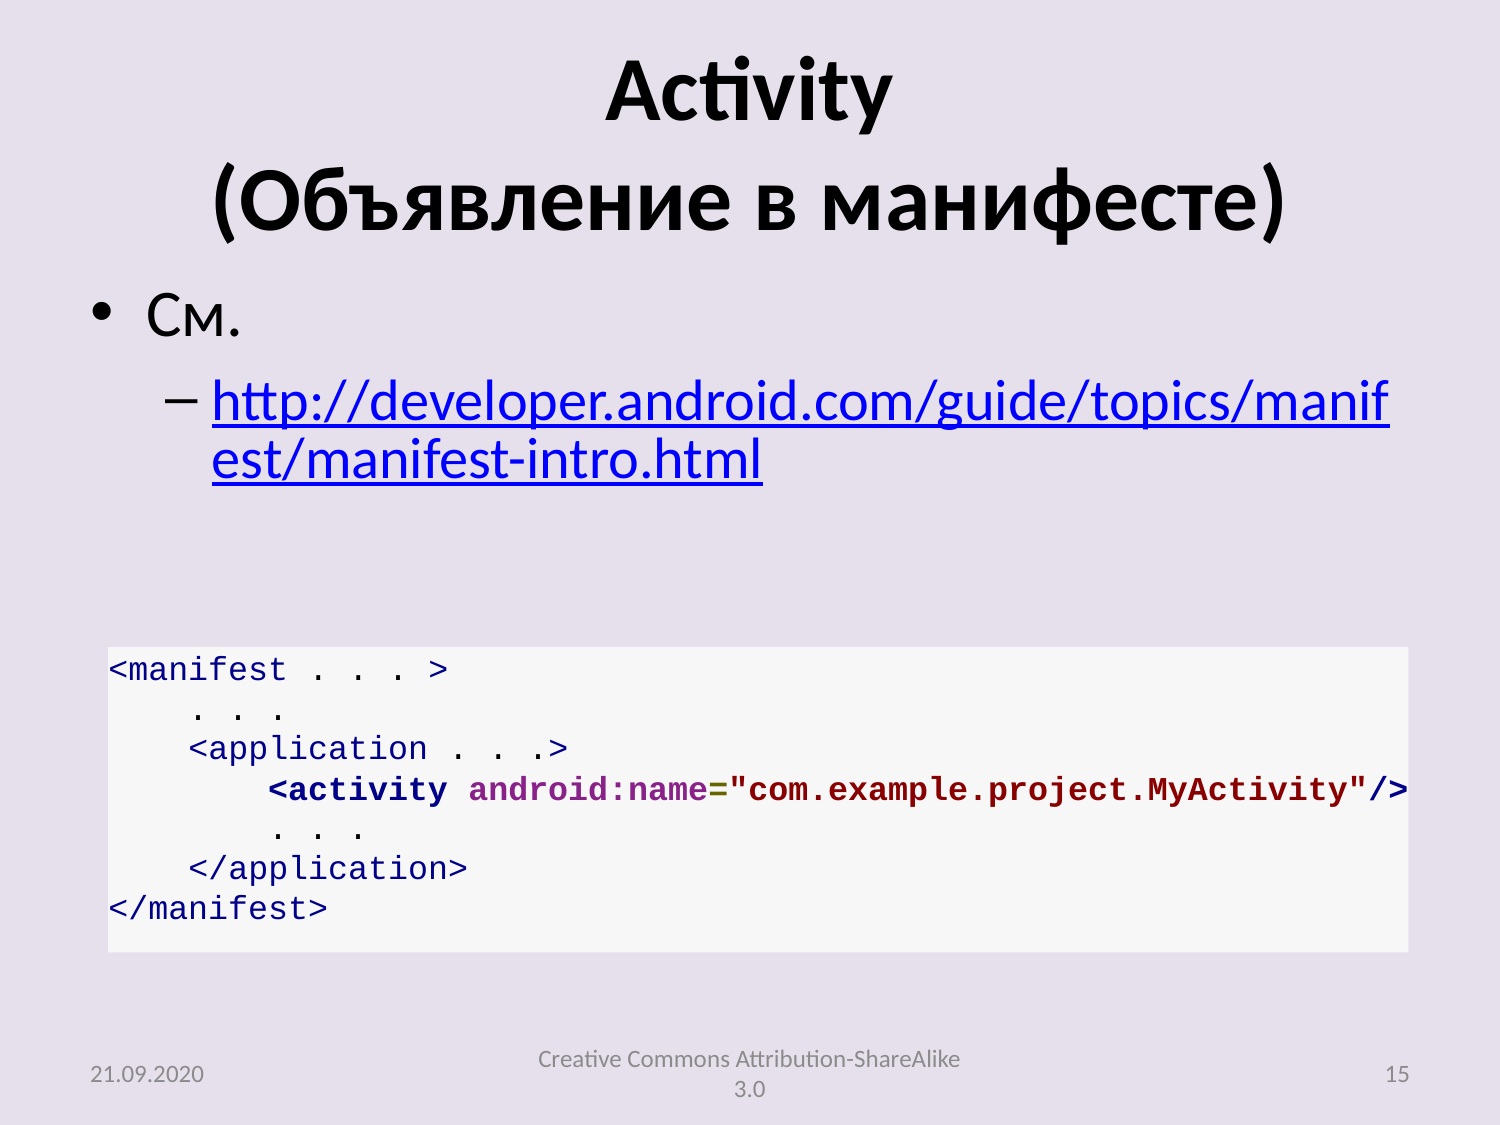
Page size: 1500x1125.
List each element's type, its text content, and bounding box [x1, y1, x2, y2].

title Activity (Объявление в манифесте) [75, 45, 1425, 233]
list См. http://developer.android.com/guide/topics/manifest/manifest-intro.html [75, 262, 1425, 1005]
text_box <manifest . . . > . . . <application . . .> <activity android:name="com.example.project.MyActivity"/> . . . </application> </manifest> [108, 646, 1409, 953]
